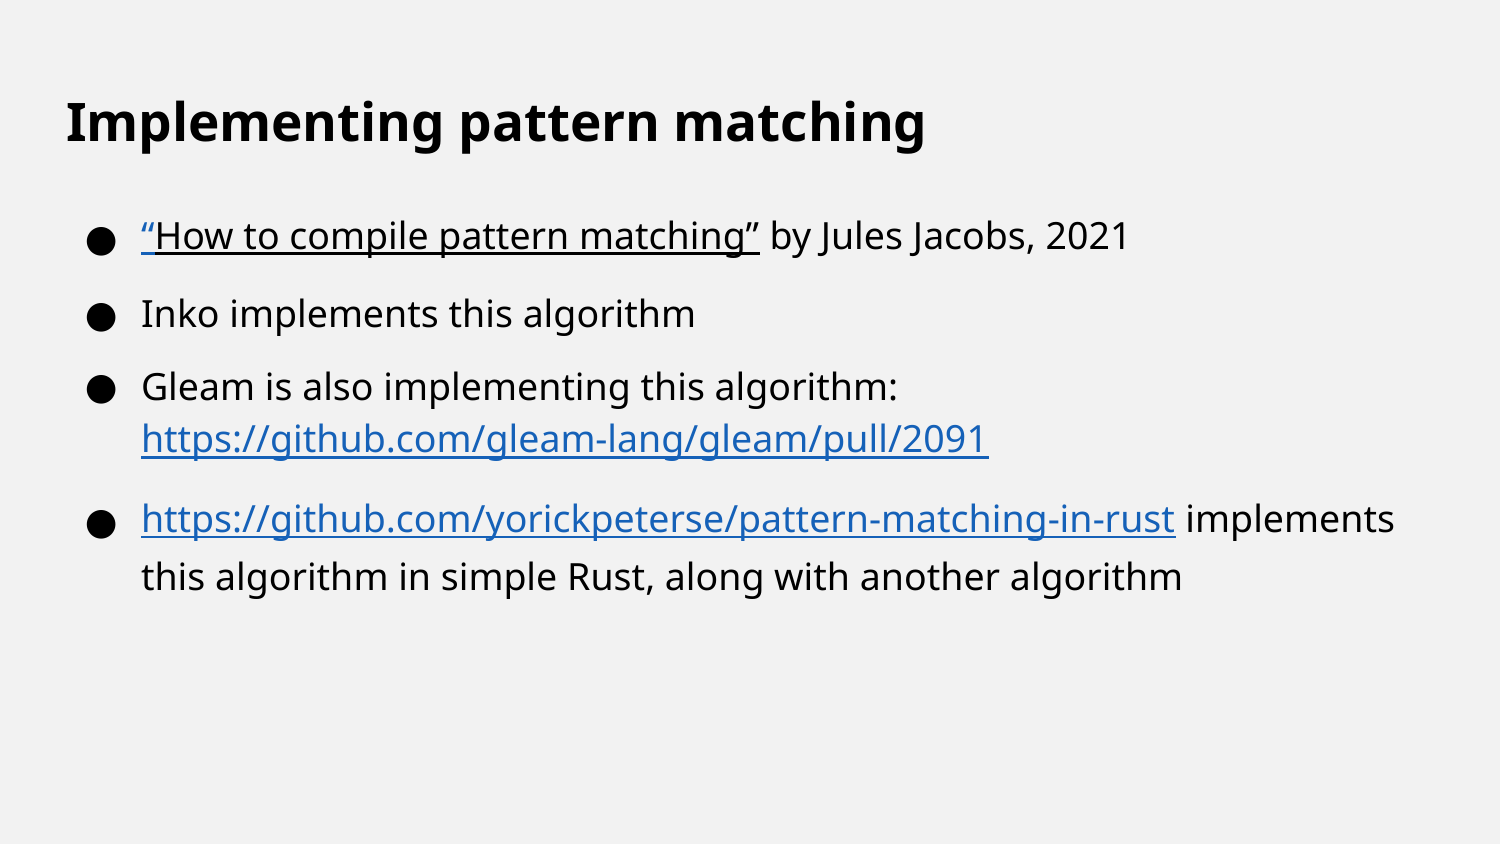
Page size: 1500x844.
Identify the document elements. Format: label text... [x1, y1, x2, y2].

title Implementing pattern matching [51, 72, 1449, 167]
list “How to compile pattern matching” by Jules Jacobs, 2021 Inko implements this algorithm Gleam is also implementing this algorithm: https://github.com/gleam-lang/gleam/pull/2091 https://github.com/yorickpeterse/pattern-matching-in-rust implements this algorithm in simple Rust, along with another algorithm [51, 189, 1449, 750]
